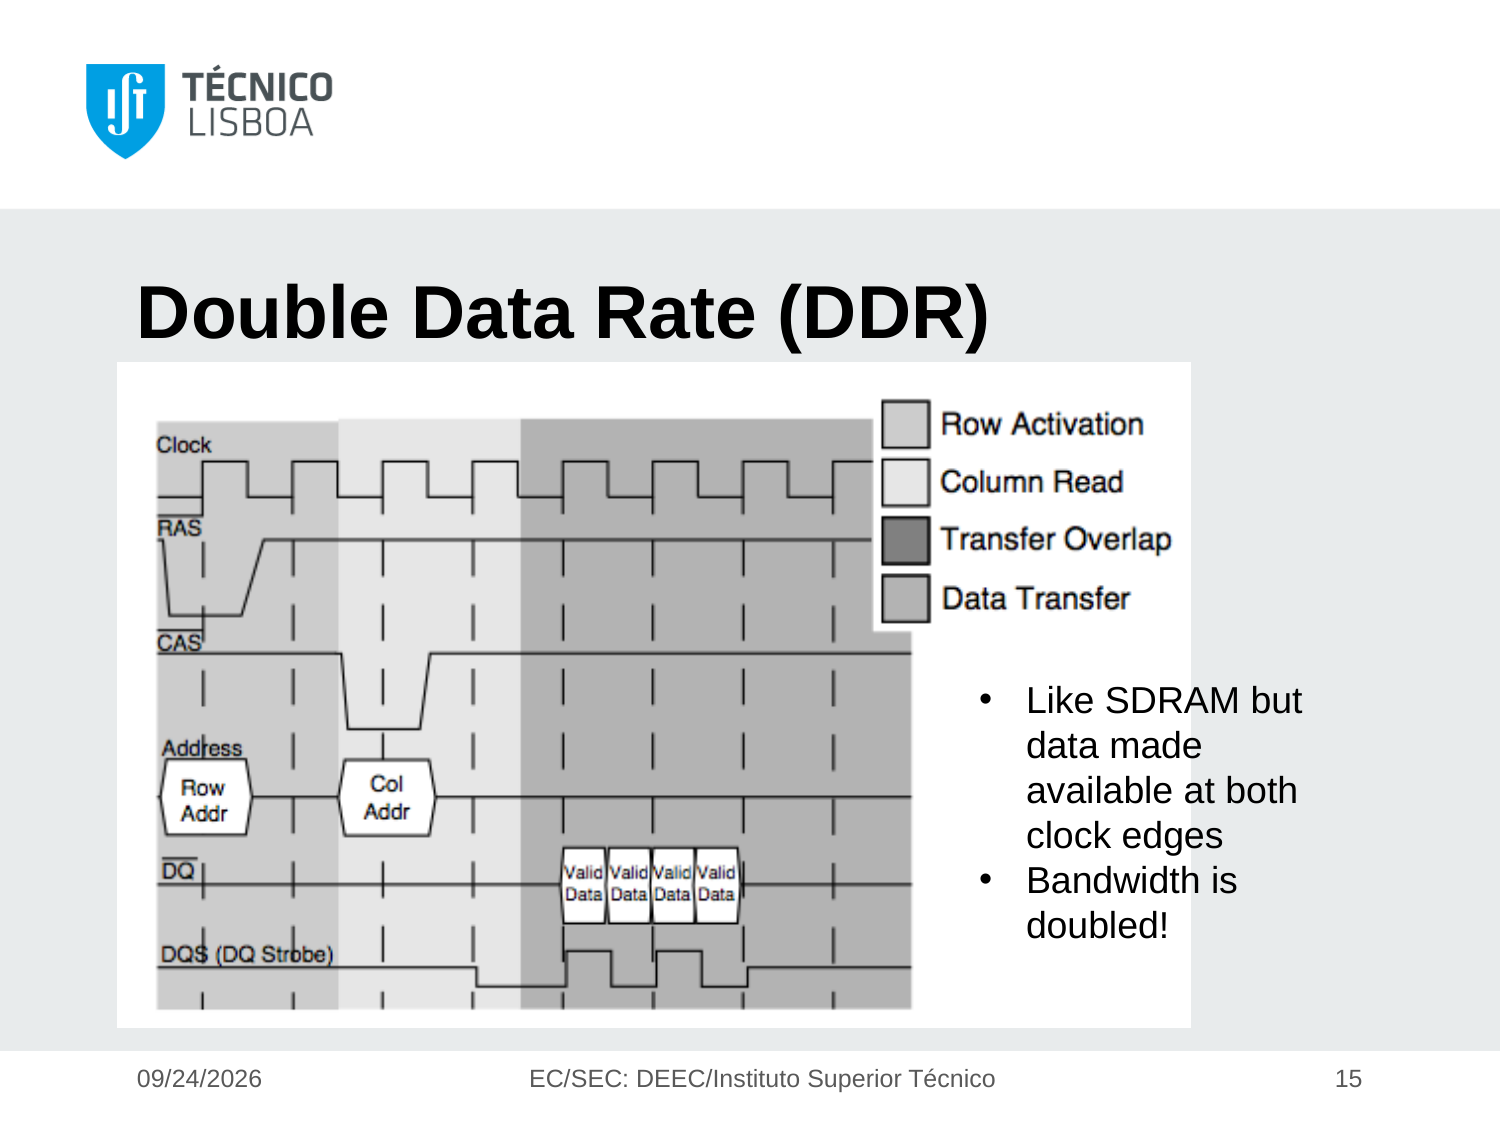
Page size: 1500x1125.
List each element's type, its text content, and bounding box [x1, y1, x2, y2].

title Double Data Rate (DDR) [121, 237, 1378, 381]
text_box Like SDRAM but data made available at both clock edges Bandwidth is doubled! [964, 668, 1365, 954]
footer EC/SEC: DEEC/Instituto Superior Técnico [512, 1052, 1021, 1103]
slide_number <number> [1077, 1052, 1378, 1103]
picture [0, 0, 1500, 1125]
slide_number 11/22/2018 [121, 1052, 425, 1103]
